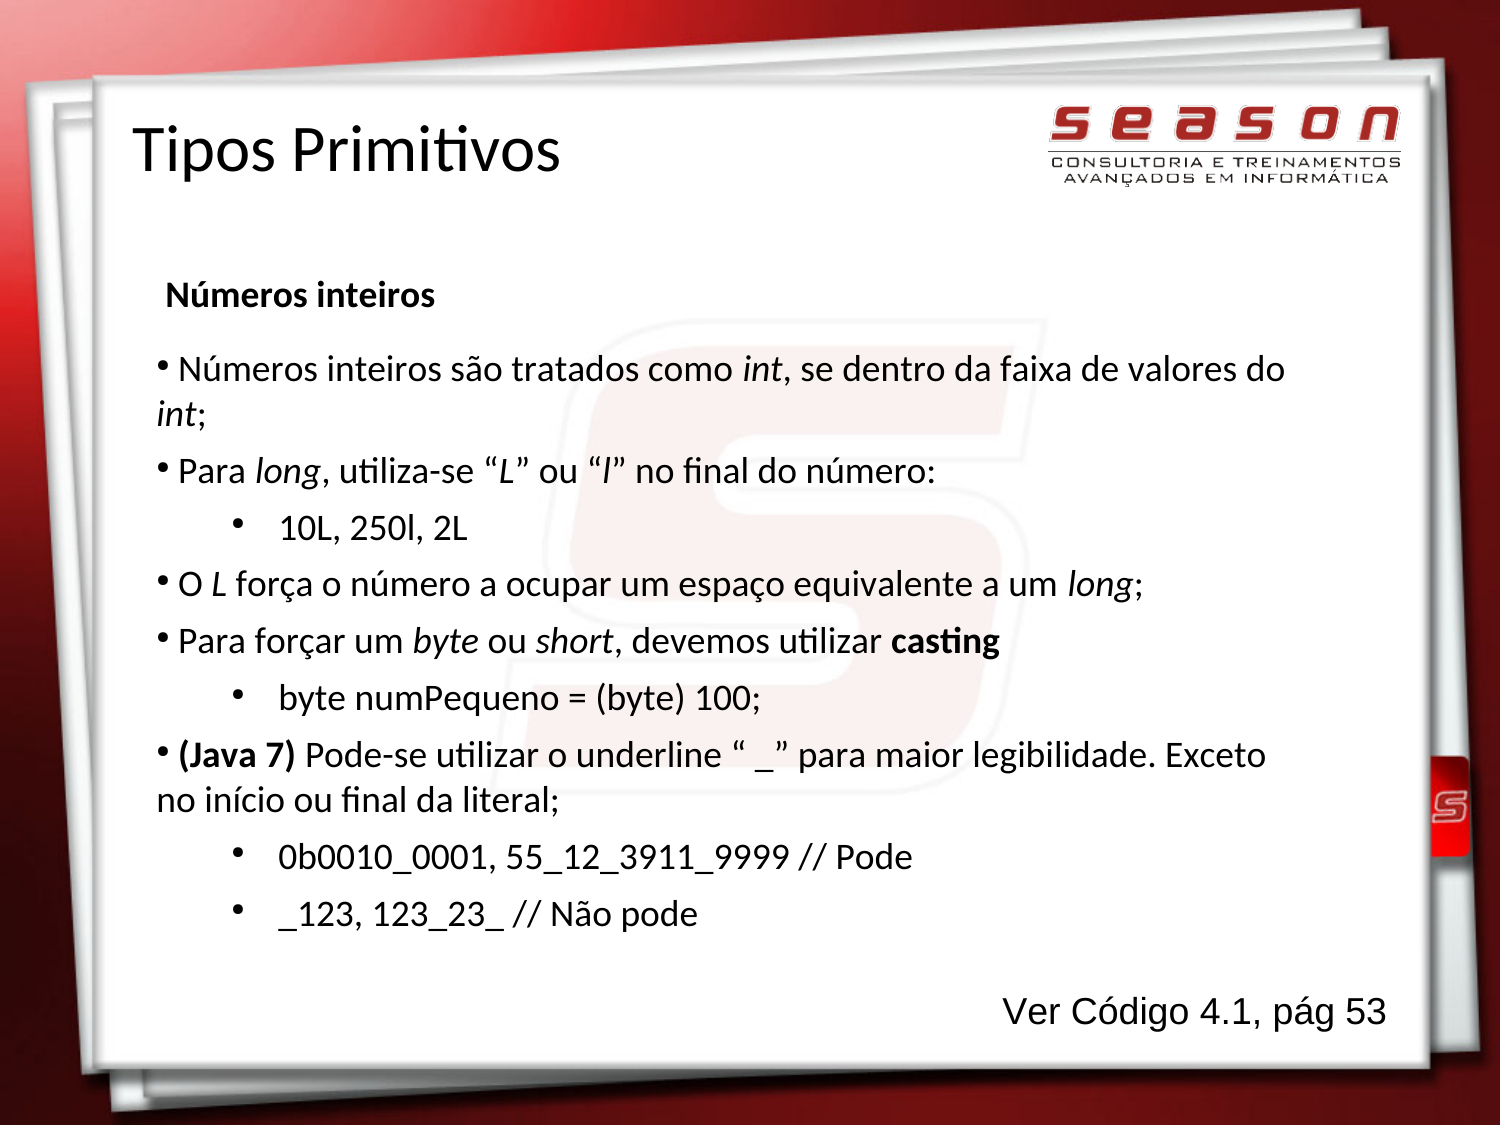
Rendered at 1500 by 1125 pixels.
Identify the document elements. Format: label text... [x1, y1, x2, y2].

text_box Números inteiros [165, 246, 1359, 338]
title Tipos Primitivos [118, 33, 1394, 257]
picture [0, 0, 1500, 1125]
text_box Ver Código 4.1, pág 53 [987, 979, 1402, 1040]
text_box Números inteiros são tratados como int, se dentro da faixa de valores do int; Para long, utiliza-se “L” ou “l” no final do número: 10L, 250l, 2L O L força o número a ocupar um espaço equivalente a um long; Para forçar um byte ou short, devemos utilizar casting byte numPequeno = (byte) 100; (Java 7) Pode-se utilizar o underline “ _” para maior legibilidade. Exceto no início ou final da literal; 0b0010_0001, 55_12_3911_9999 // Pode _123, 123_23_ // Não pode [141, 336, 1406, 986]
